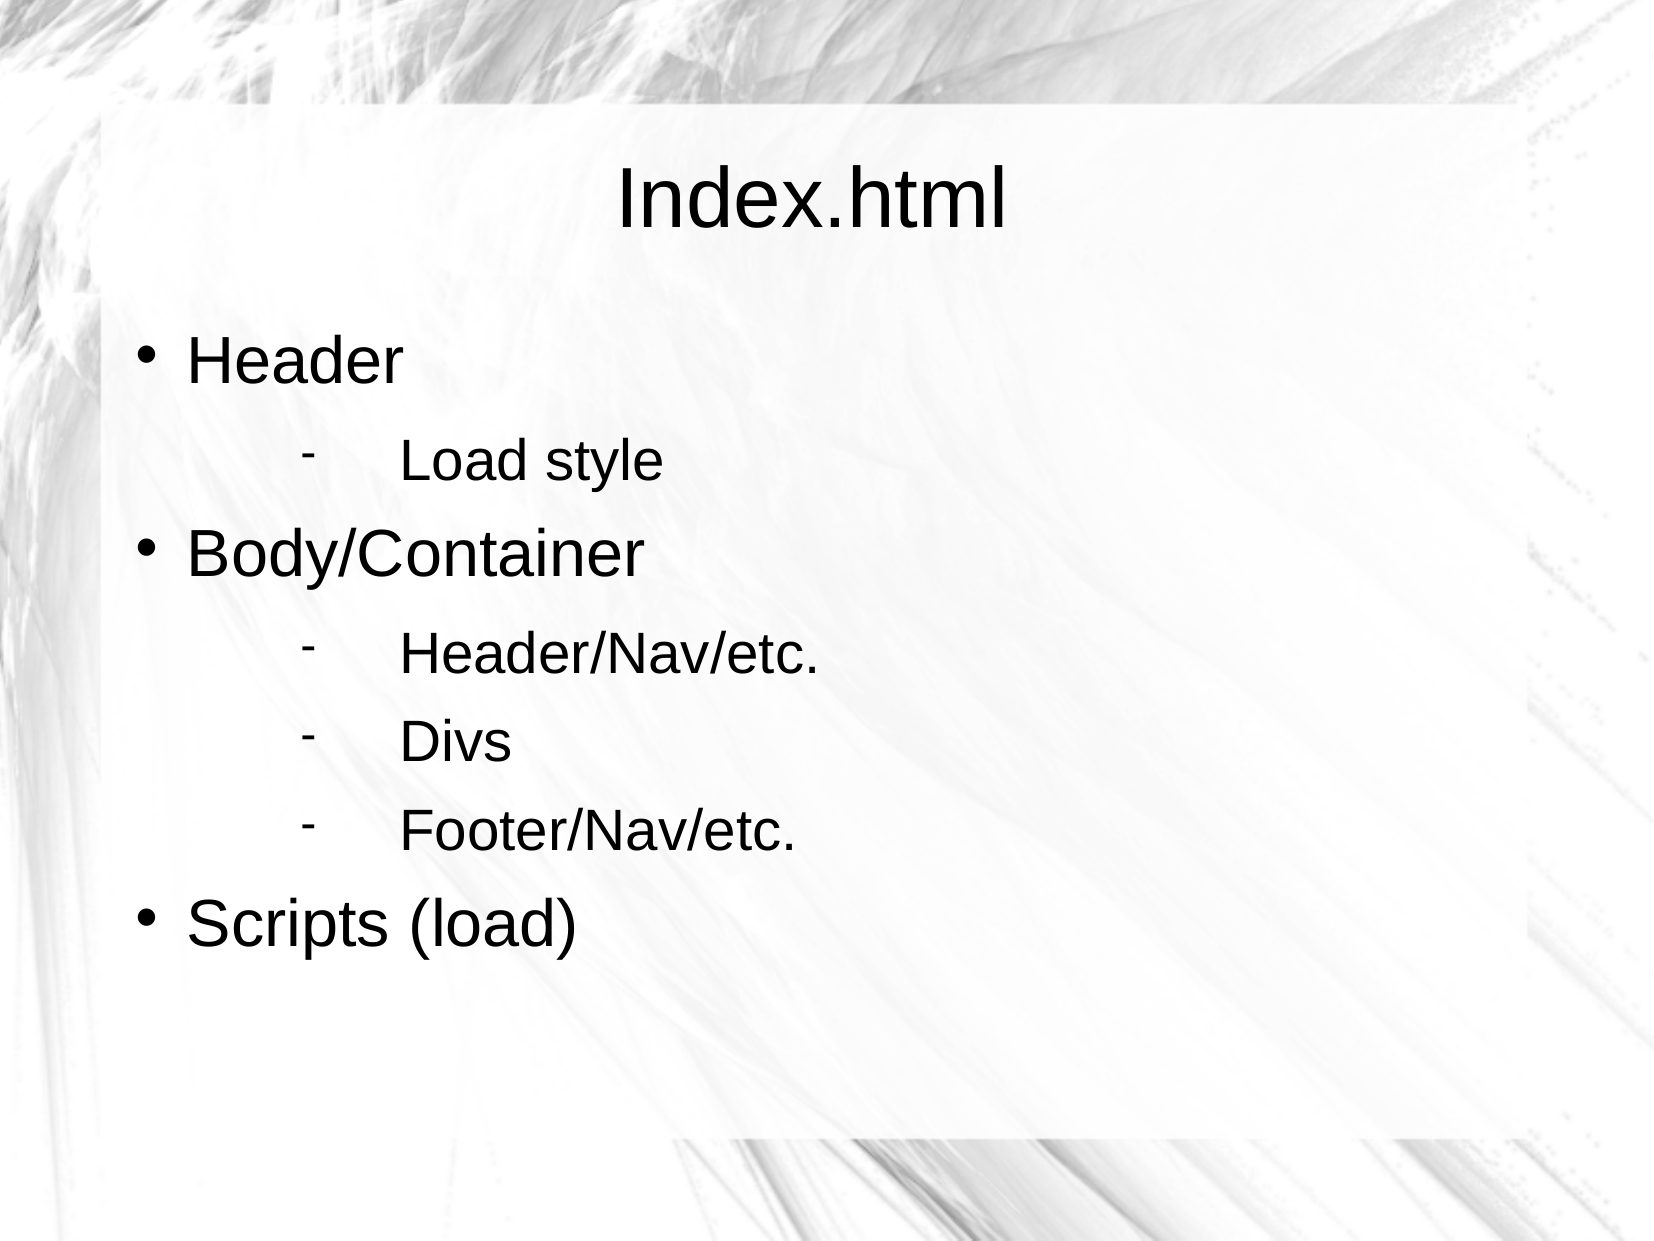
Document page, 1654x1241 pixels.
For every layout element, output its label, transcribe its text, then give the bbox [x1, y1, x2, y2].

title Index.html [118, 112, 1506, 281]
list Header Load style Body/Container Header/Nav/etc. Divs Footer/Nav/etc. Scripts (load) [118, 319, 1571, 962]
picture [0, 0, 1654, 1241]
